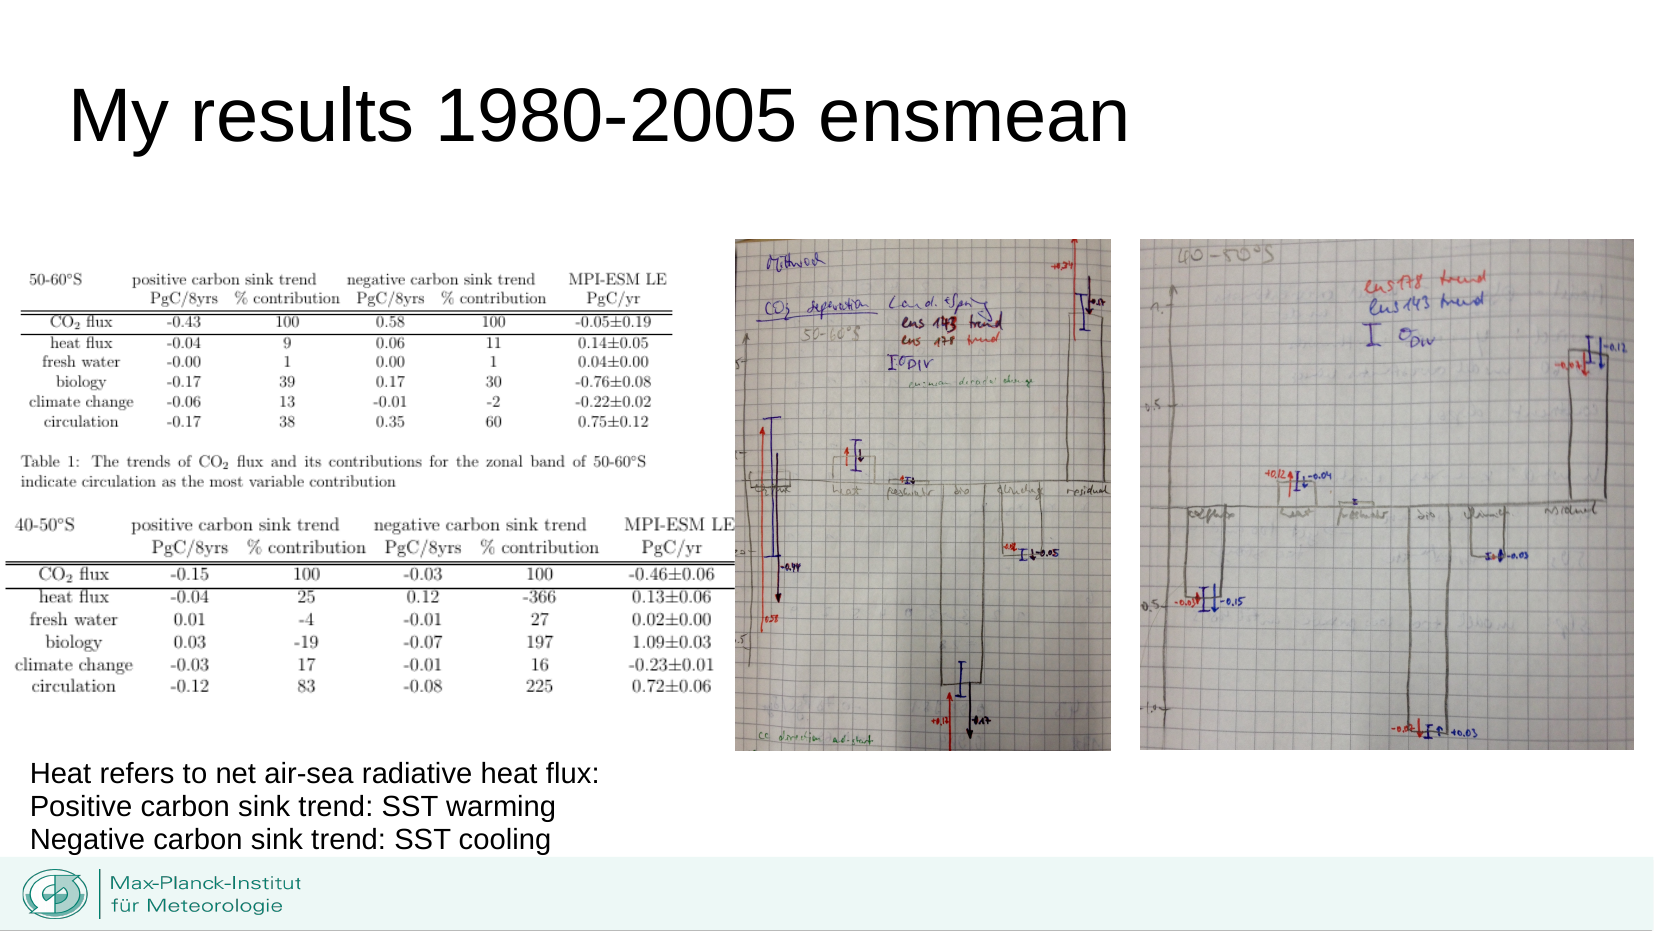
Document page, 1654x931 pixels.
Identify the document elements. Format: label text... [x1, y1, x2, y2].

text_box Heat refers to net air-sea radiative heat flux: Positive carbon sink trend: SST warming Negative carbon sink trend: SST cooling [15, 750, 736, 864]
picture [3, 239, 1111, 751]
picture [1140, 239, 1634, 751]
title My results 1980-2005 ensmean [68, 37, 1571, 193]
picture [9, 267, 676, 496]
